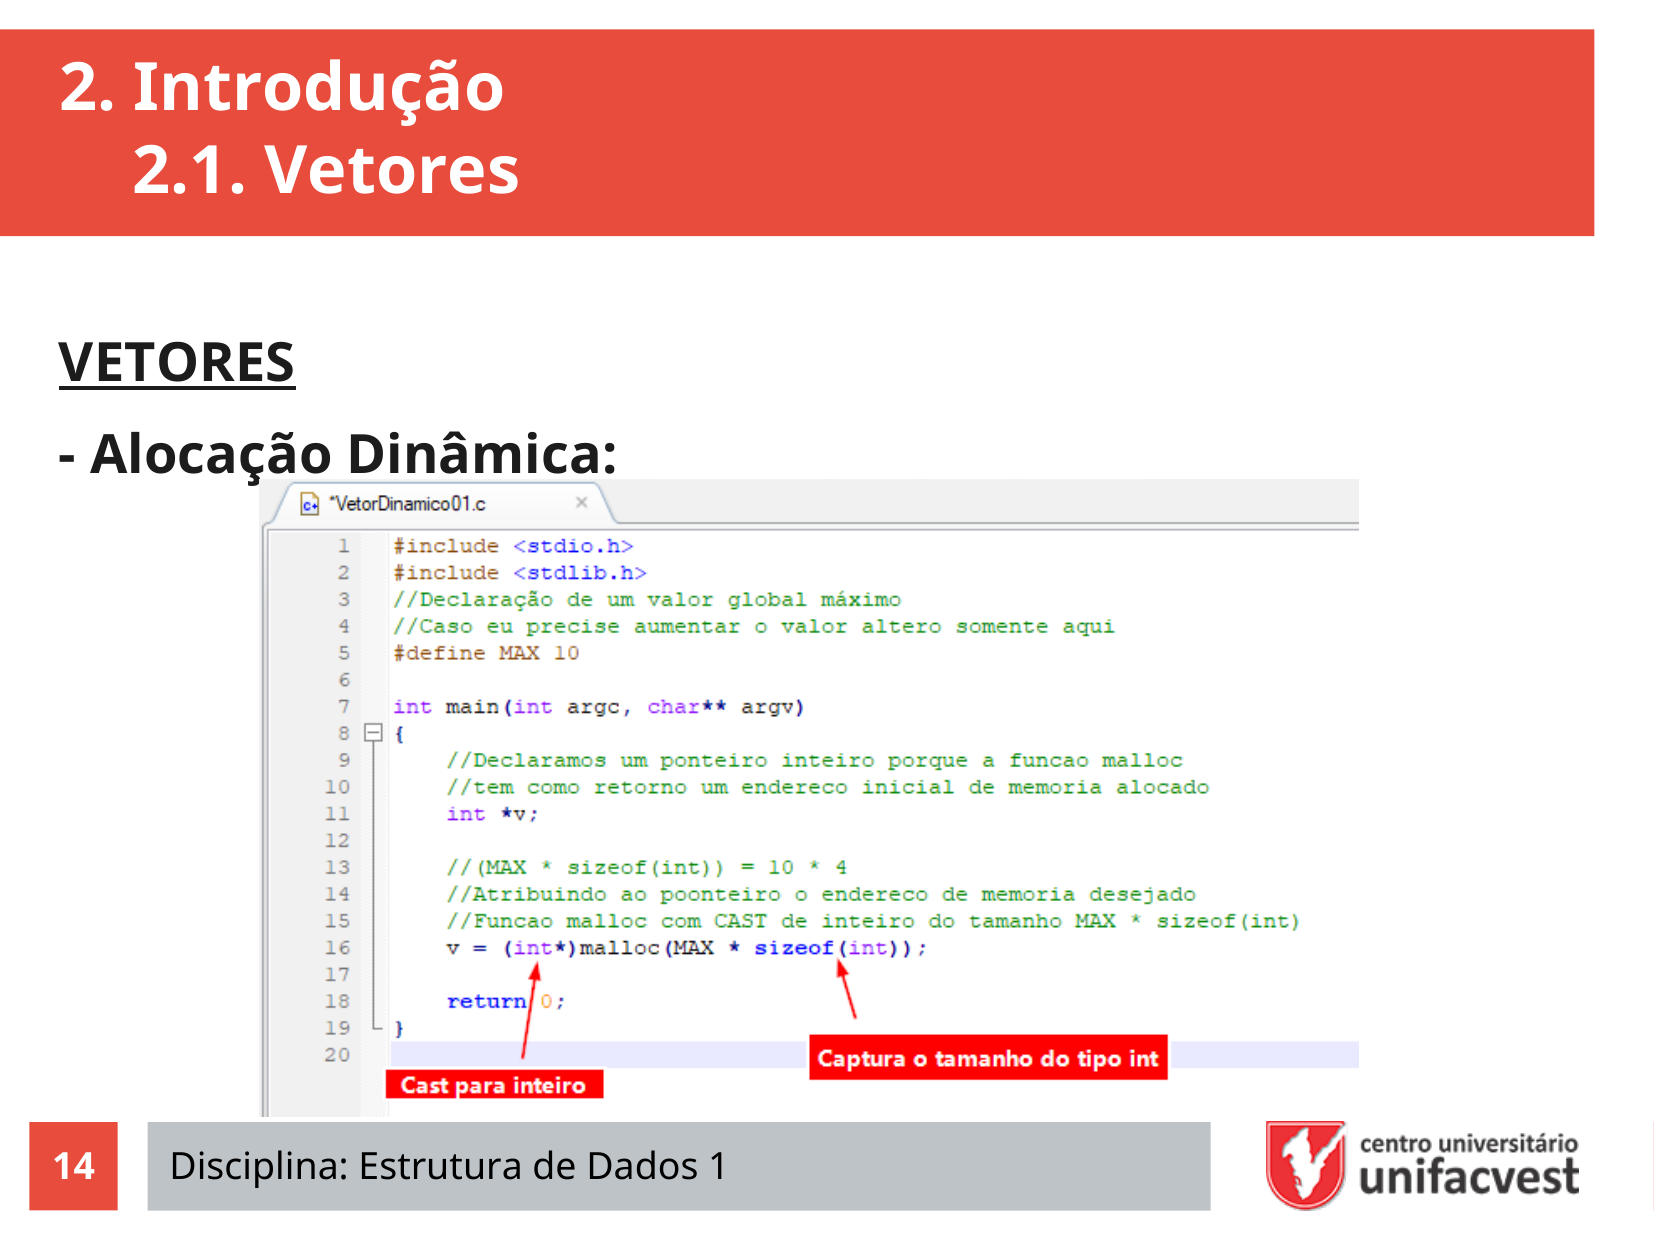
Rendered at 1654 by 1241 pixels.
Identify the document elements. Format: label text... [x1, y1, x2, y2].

text_box Disciplina: Estrutura de Dados 1 [154, 1132, 1205, 1196]
picture [259, 479, 1359, 1117]
text_box [1238, 1120, 1654, 1212]
list VETORES - Alocação Dinâmica: [59, 324, 1566, 1093]
picture [1266, 1121, 1579, 1211]
title 2. Introdução 2.1. Vetores [59, 59, 1595, 207]
